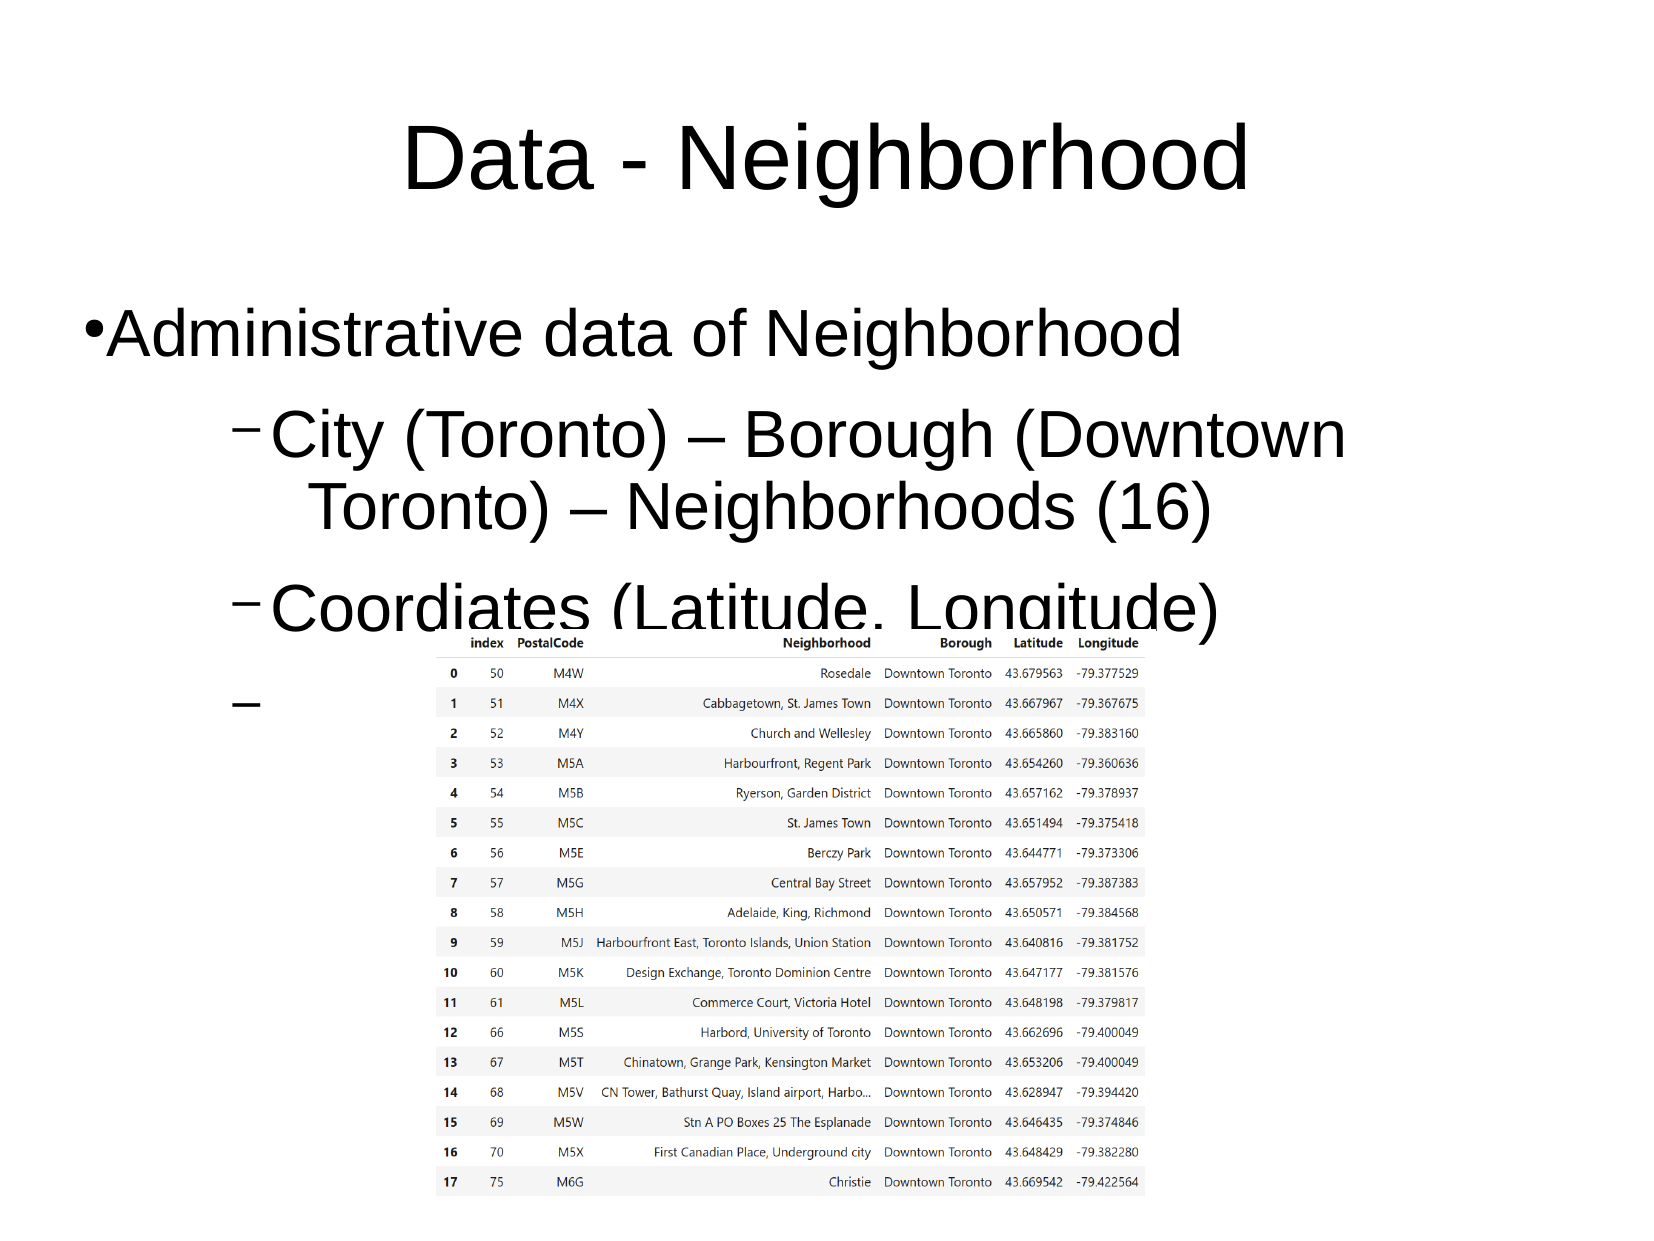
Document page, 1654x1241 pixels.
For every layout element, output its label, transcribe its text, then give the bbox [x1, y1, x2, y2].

picture [435, 630, 1156, 1201]
list Administrative data of Neighborhood City (Toronto) – Borough (Downtown Toronto) – Neighborhoods (16) Coordiates (Latitude, Longitude) [82, 290, 1571, 1010]
title Data - Neighborhood [82, 49, 1571, 257]
